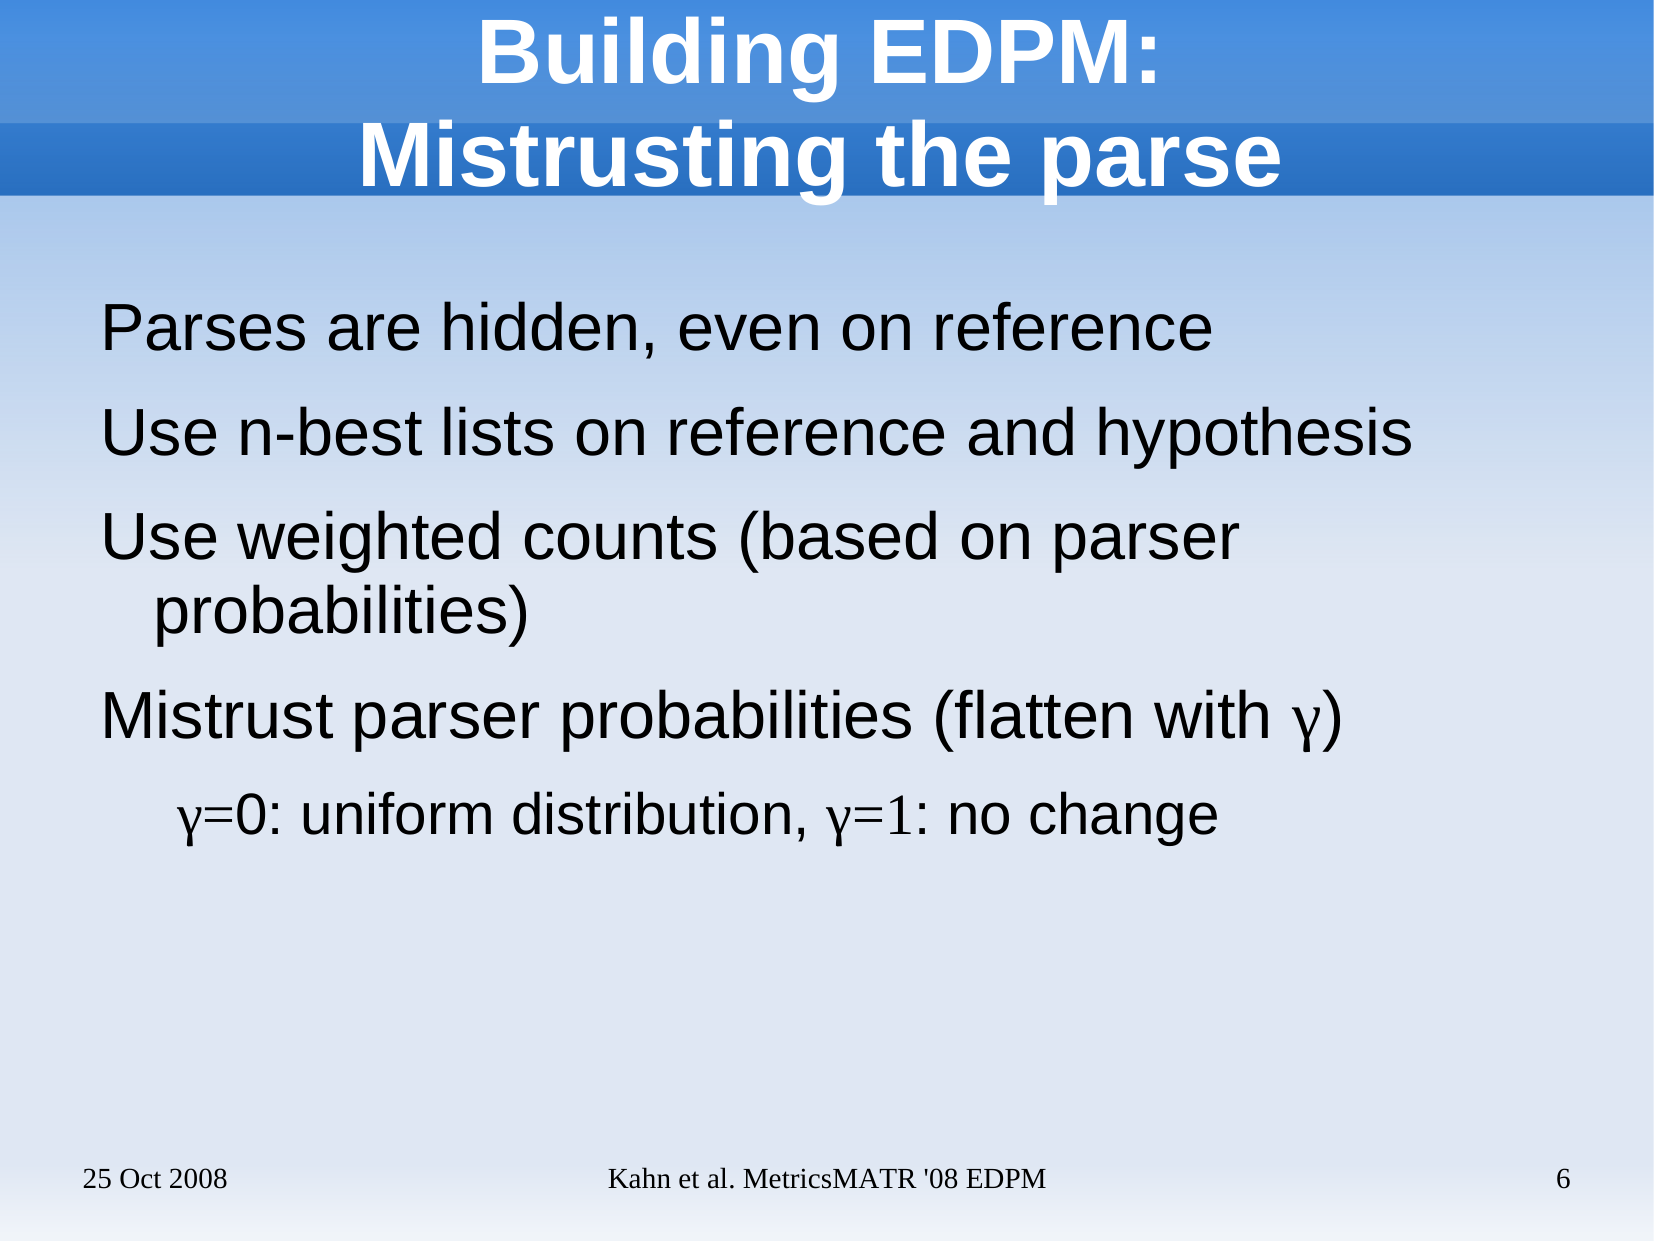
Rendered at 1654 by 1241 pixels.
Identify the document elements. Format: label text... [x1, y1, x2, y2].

title Building EDPM: Mistrusting the parse [76, 1, 1565, 207]
picture [0, 0, 1654, 1241]
list Parses are hidden, even on reference Use n-best lists on reference and hypothesis Use weighted counts (based on parser probabilities) Mistrust parser probabilities (flatten with γ) γ=0: uniform distribution, γ=1: no change [82, 290, 1571, 1109]
